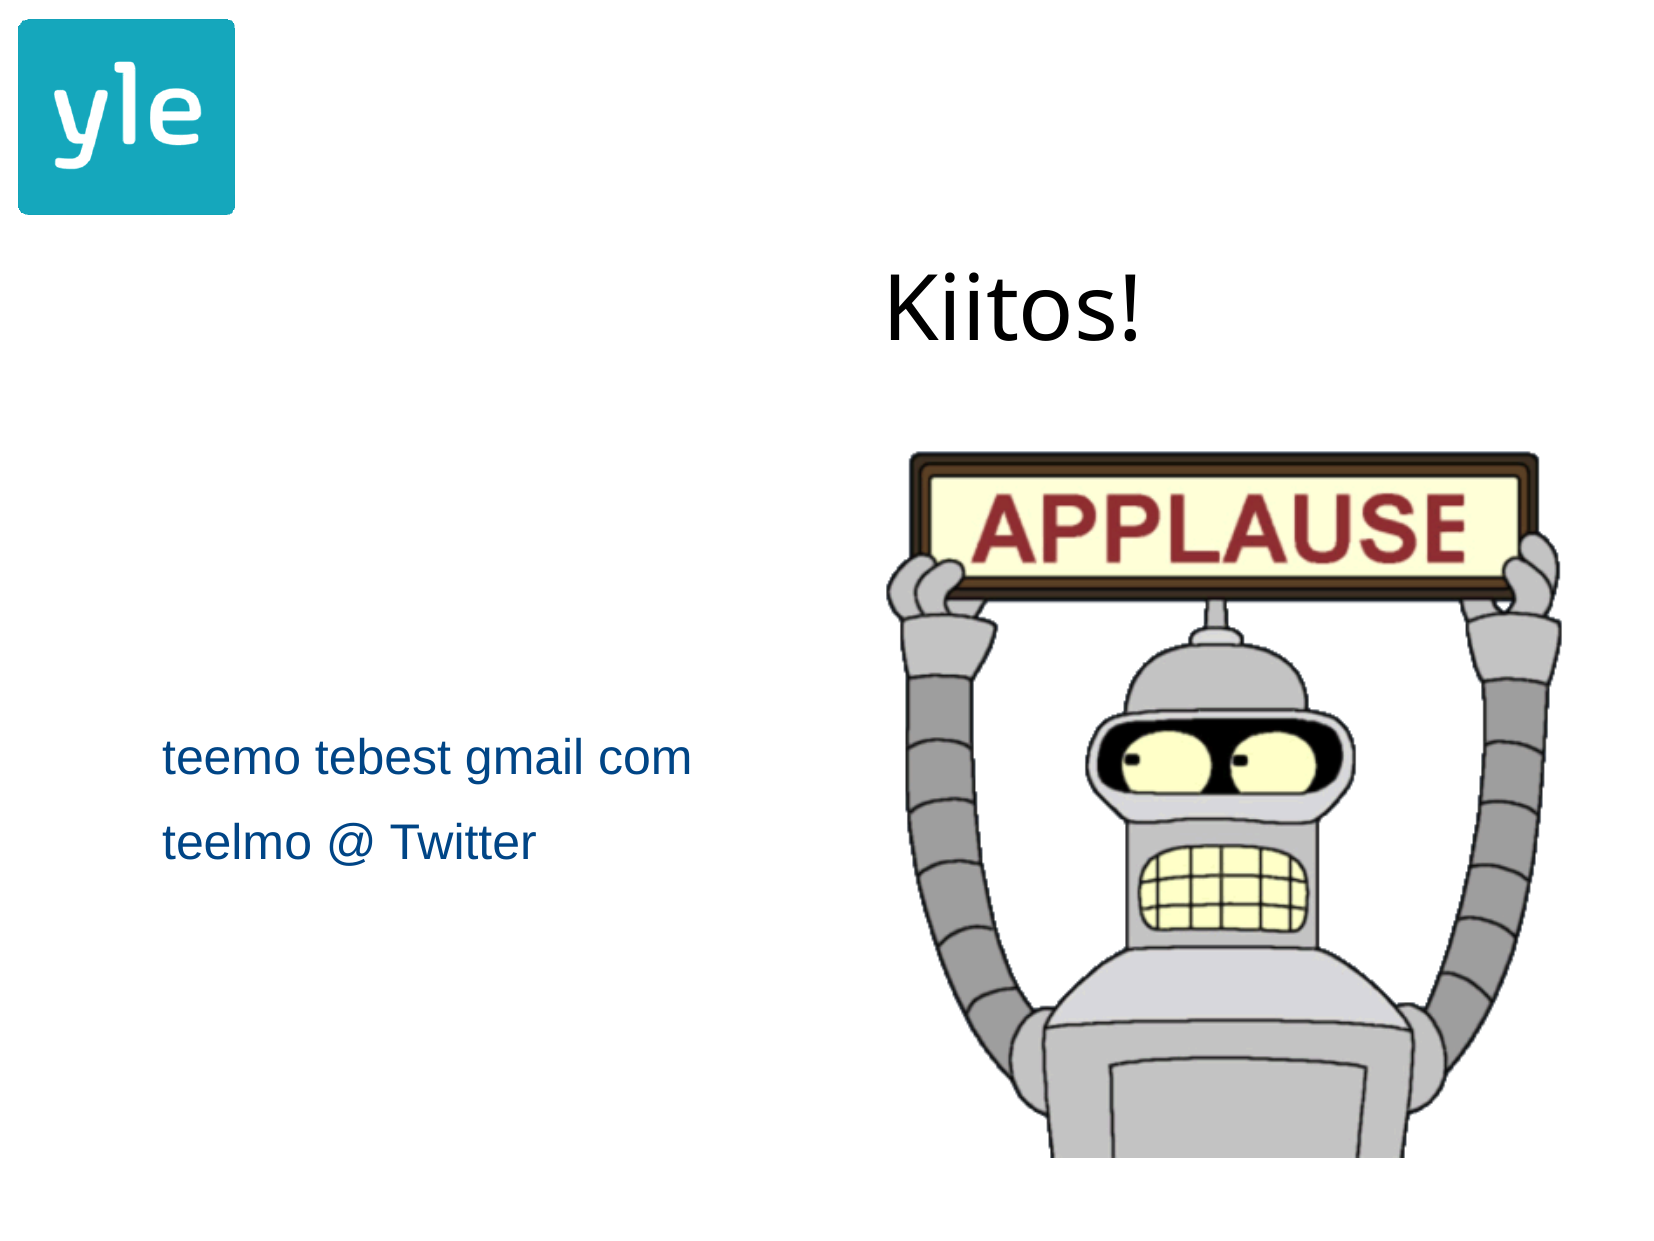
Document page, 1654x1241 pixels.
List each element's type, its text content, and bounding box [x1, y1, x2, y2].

picture [18, 19, 235, 215]
list teemo tebest gmail com teelmo @ Twitter [91, 729, 795, 1039]
picture [885, 450, 1569, 1158]
title Kiitos! [351, 254, 1654, 357]
